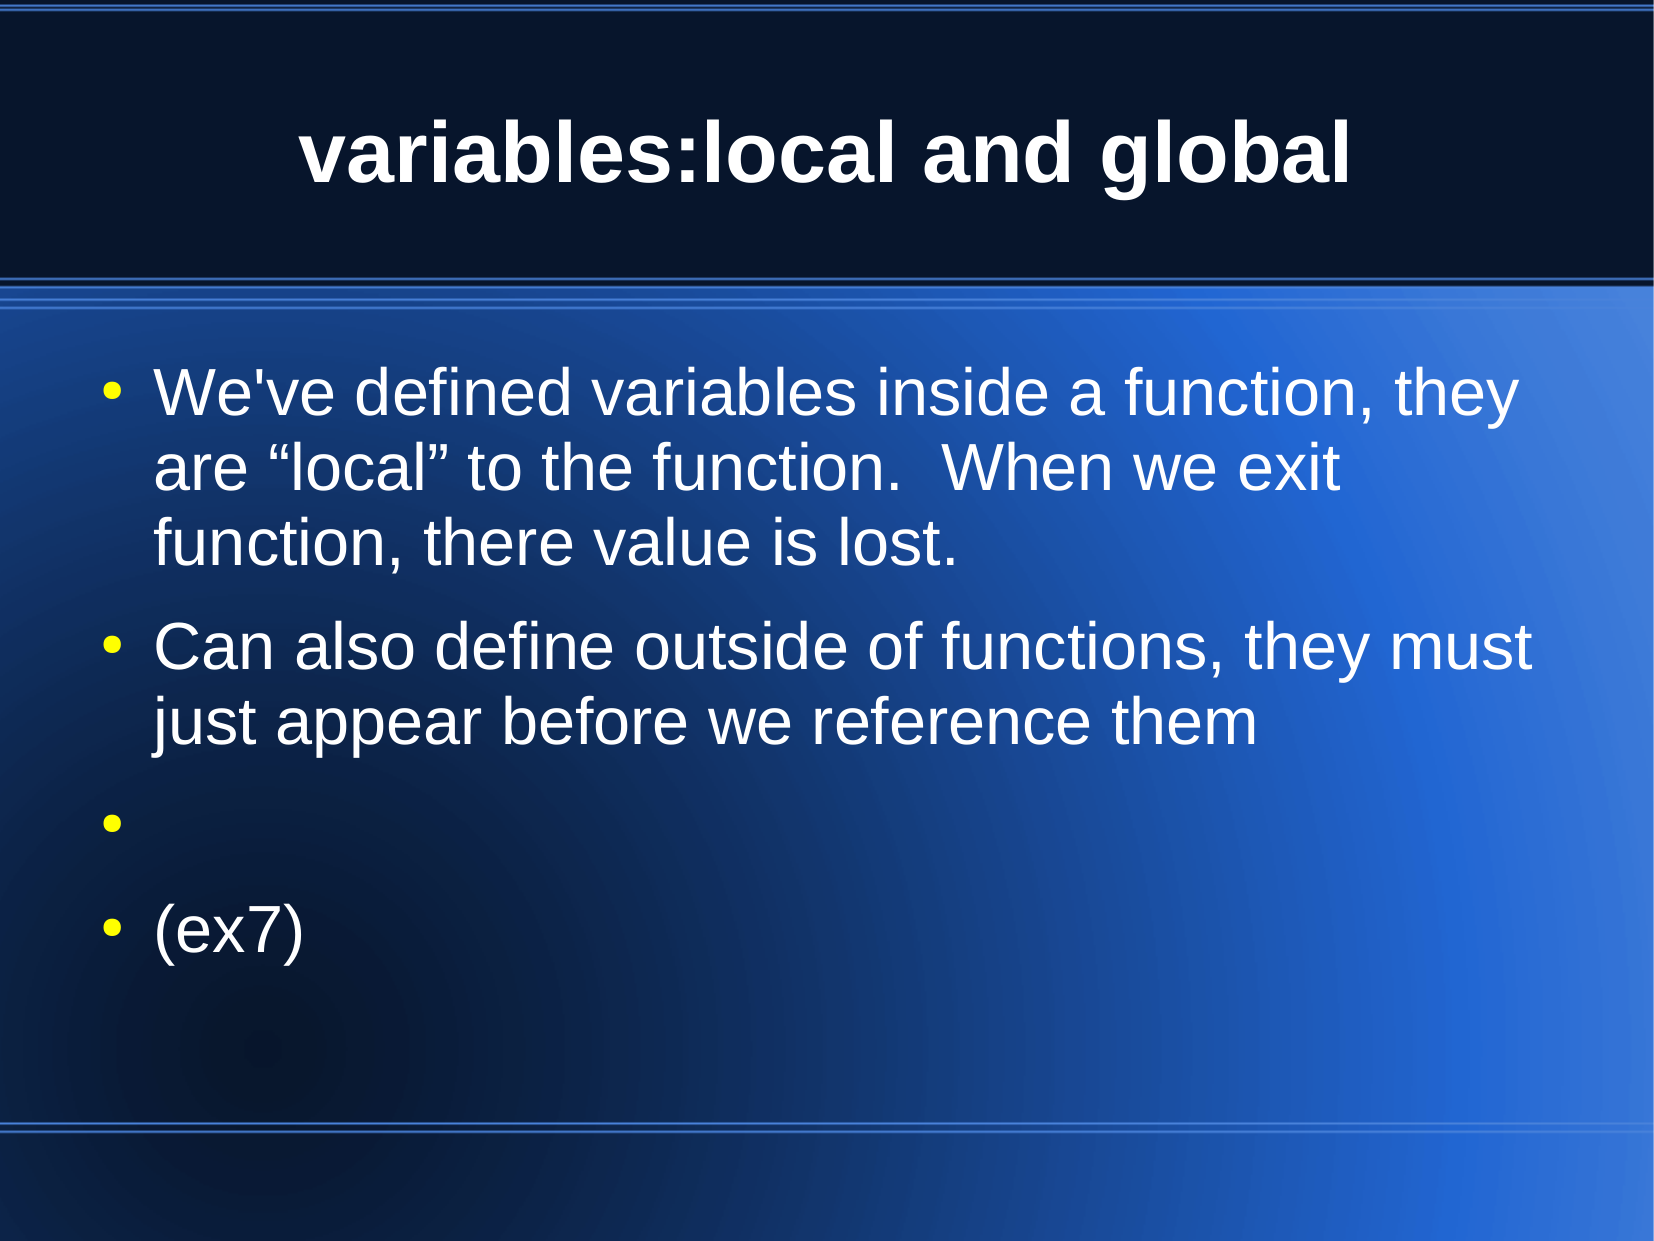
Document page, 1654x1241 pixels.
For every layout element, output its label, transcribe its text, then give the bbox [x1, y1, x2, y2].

list We've defined variables inside a function, they are “local” to the function. When we exit function, there value is lost. Can also define outside of functions, they must just appear before we reference them (ex7) [82, 355, 1571, 1058]
picture [0, 0, 1654, 1241]
title variables:local and global [82, 49, 1571, 257]
